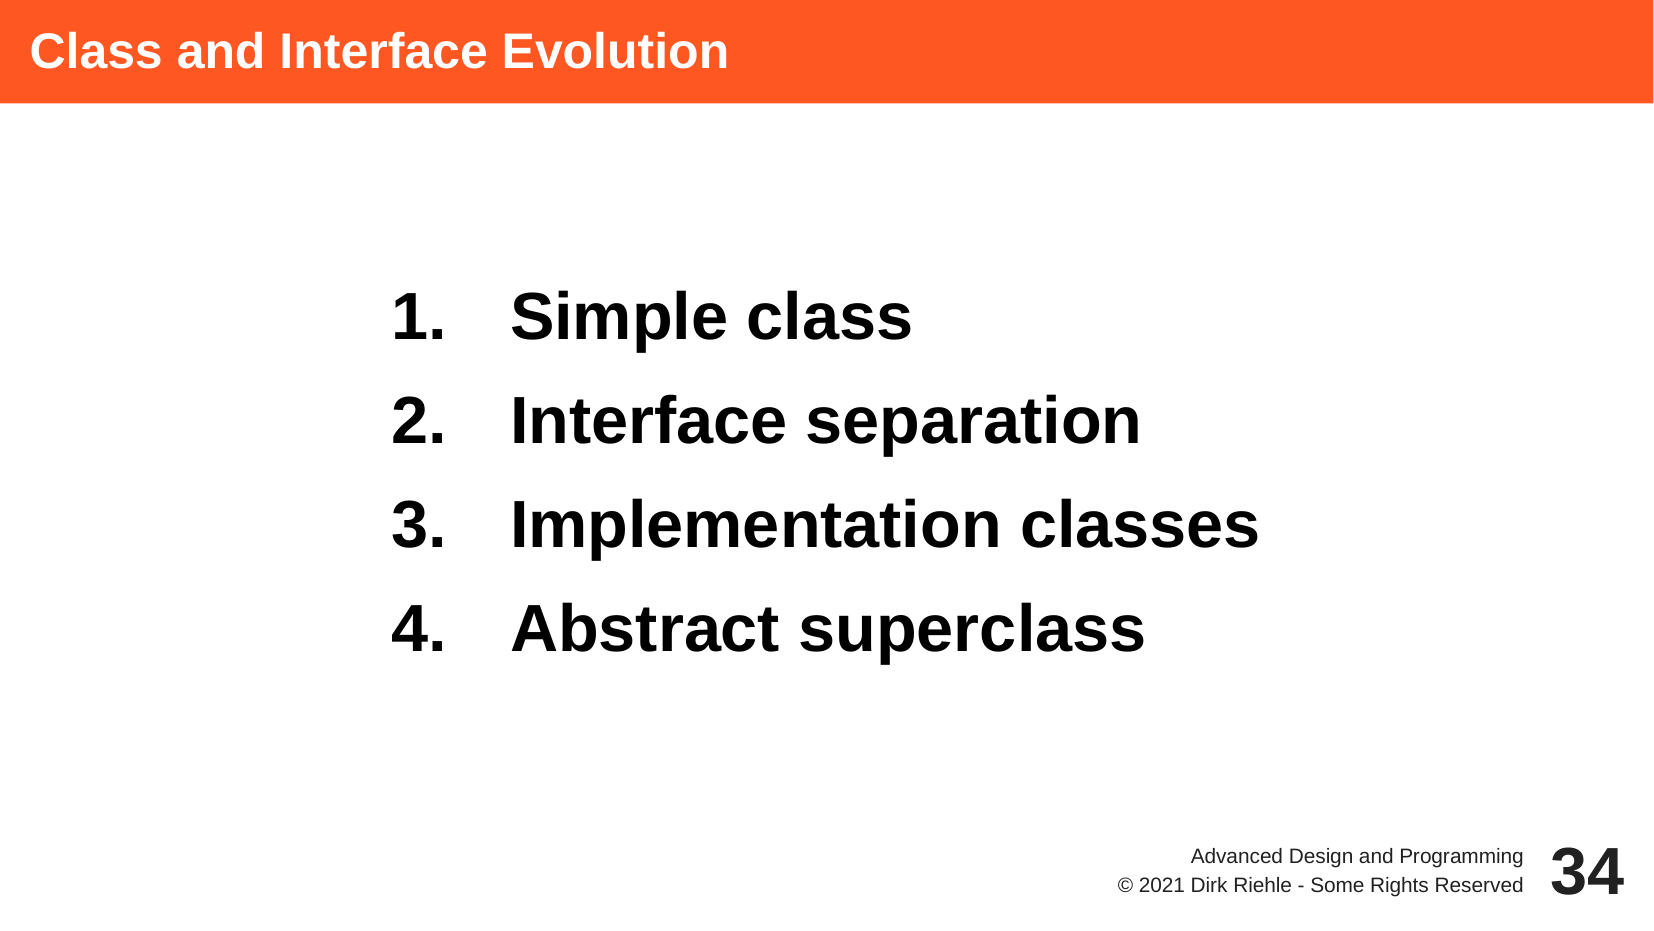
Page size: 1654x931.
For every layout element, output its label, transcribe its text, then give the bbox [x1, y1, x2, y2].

title Class and Interface Evolution [0, 0, 1654, 104]
subtitle Simple class Interface separation Implementation classes Abstract superclass [29, 132, 1625, 813]
